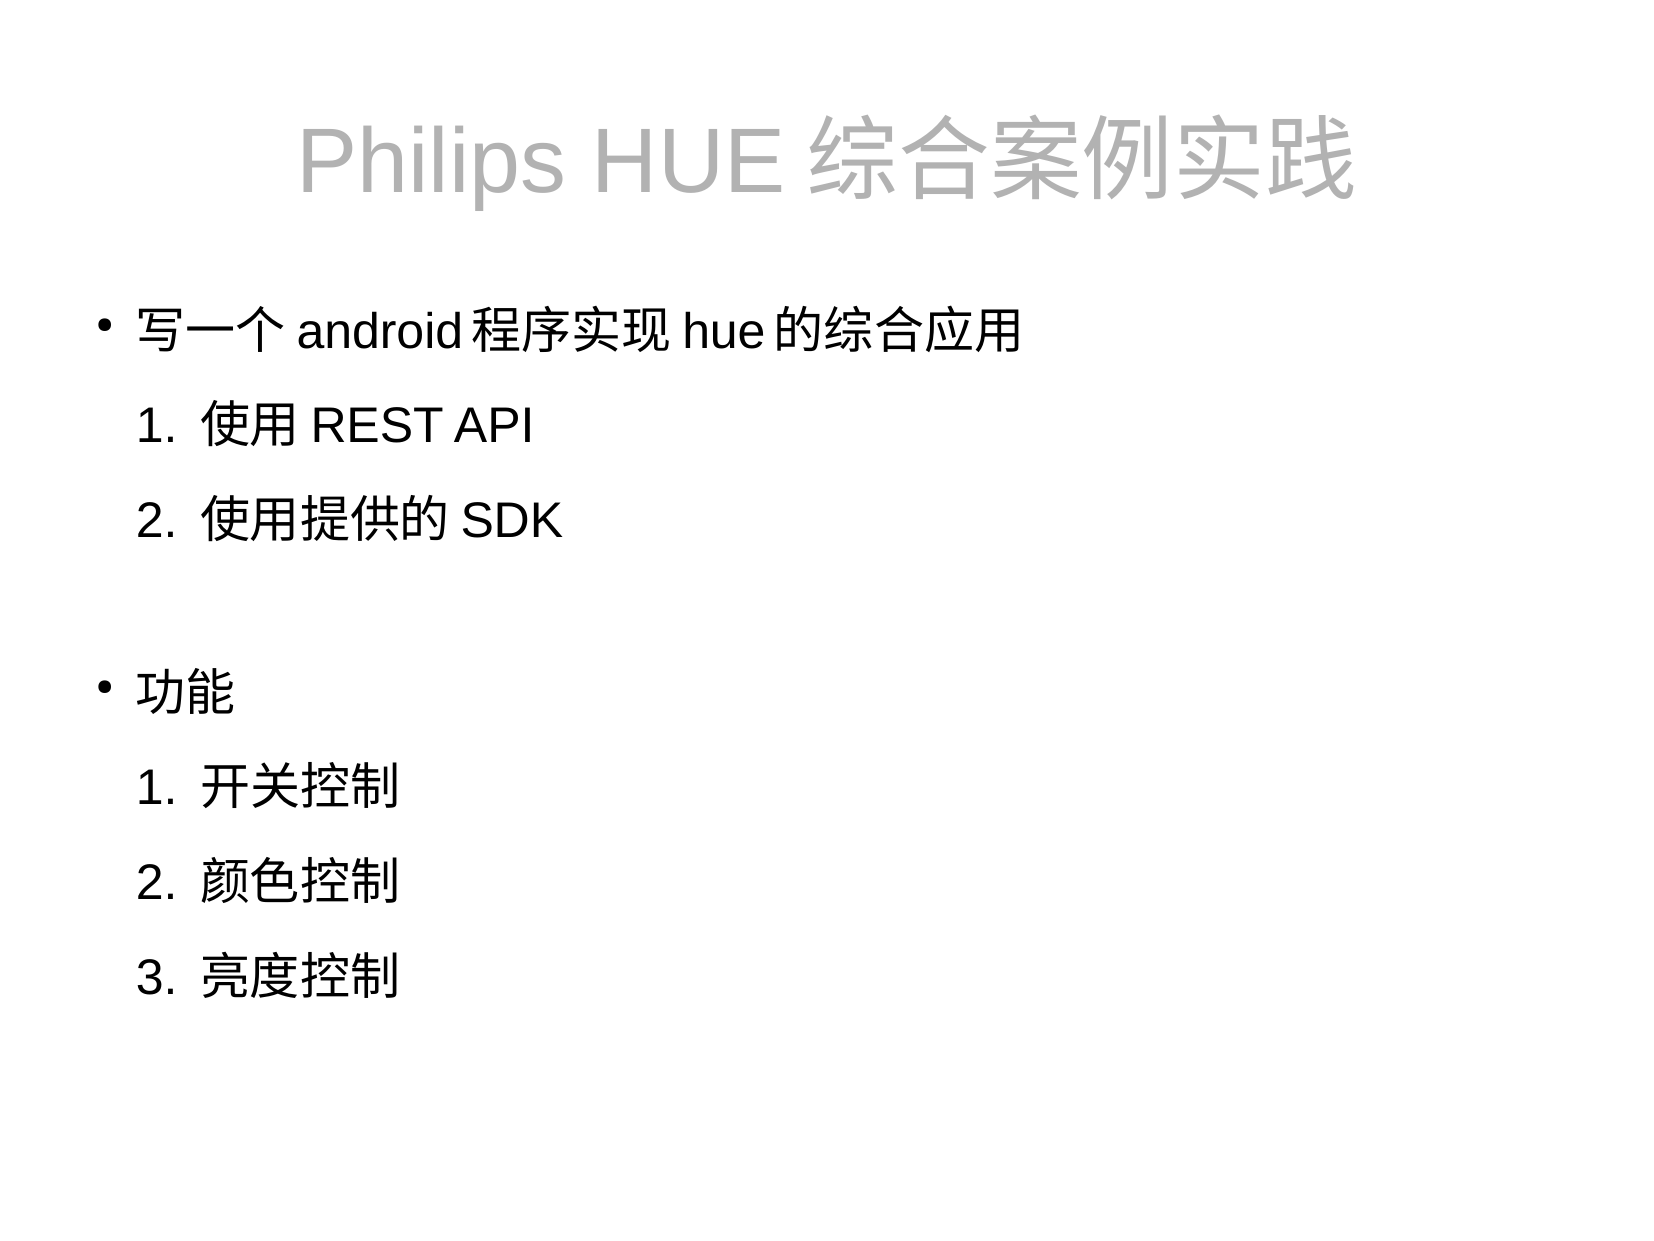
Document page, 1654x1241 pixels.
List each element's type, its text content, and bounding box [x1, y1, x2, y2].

list 写一个android程序实现hue的综合应用 1. 使用REST API 2. 使用提供的SDK 功能 1. 开关控制 2. 颜色控制 3. 亮度控制 [82, 290, 1571, 1010]
title Philips HUE综合案例实践 [82, 49, 1571, 257]
